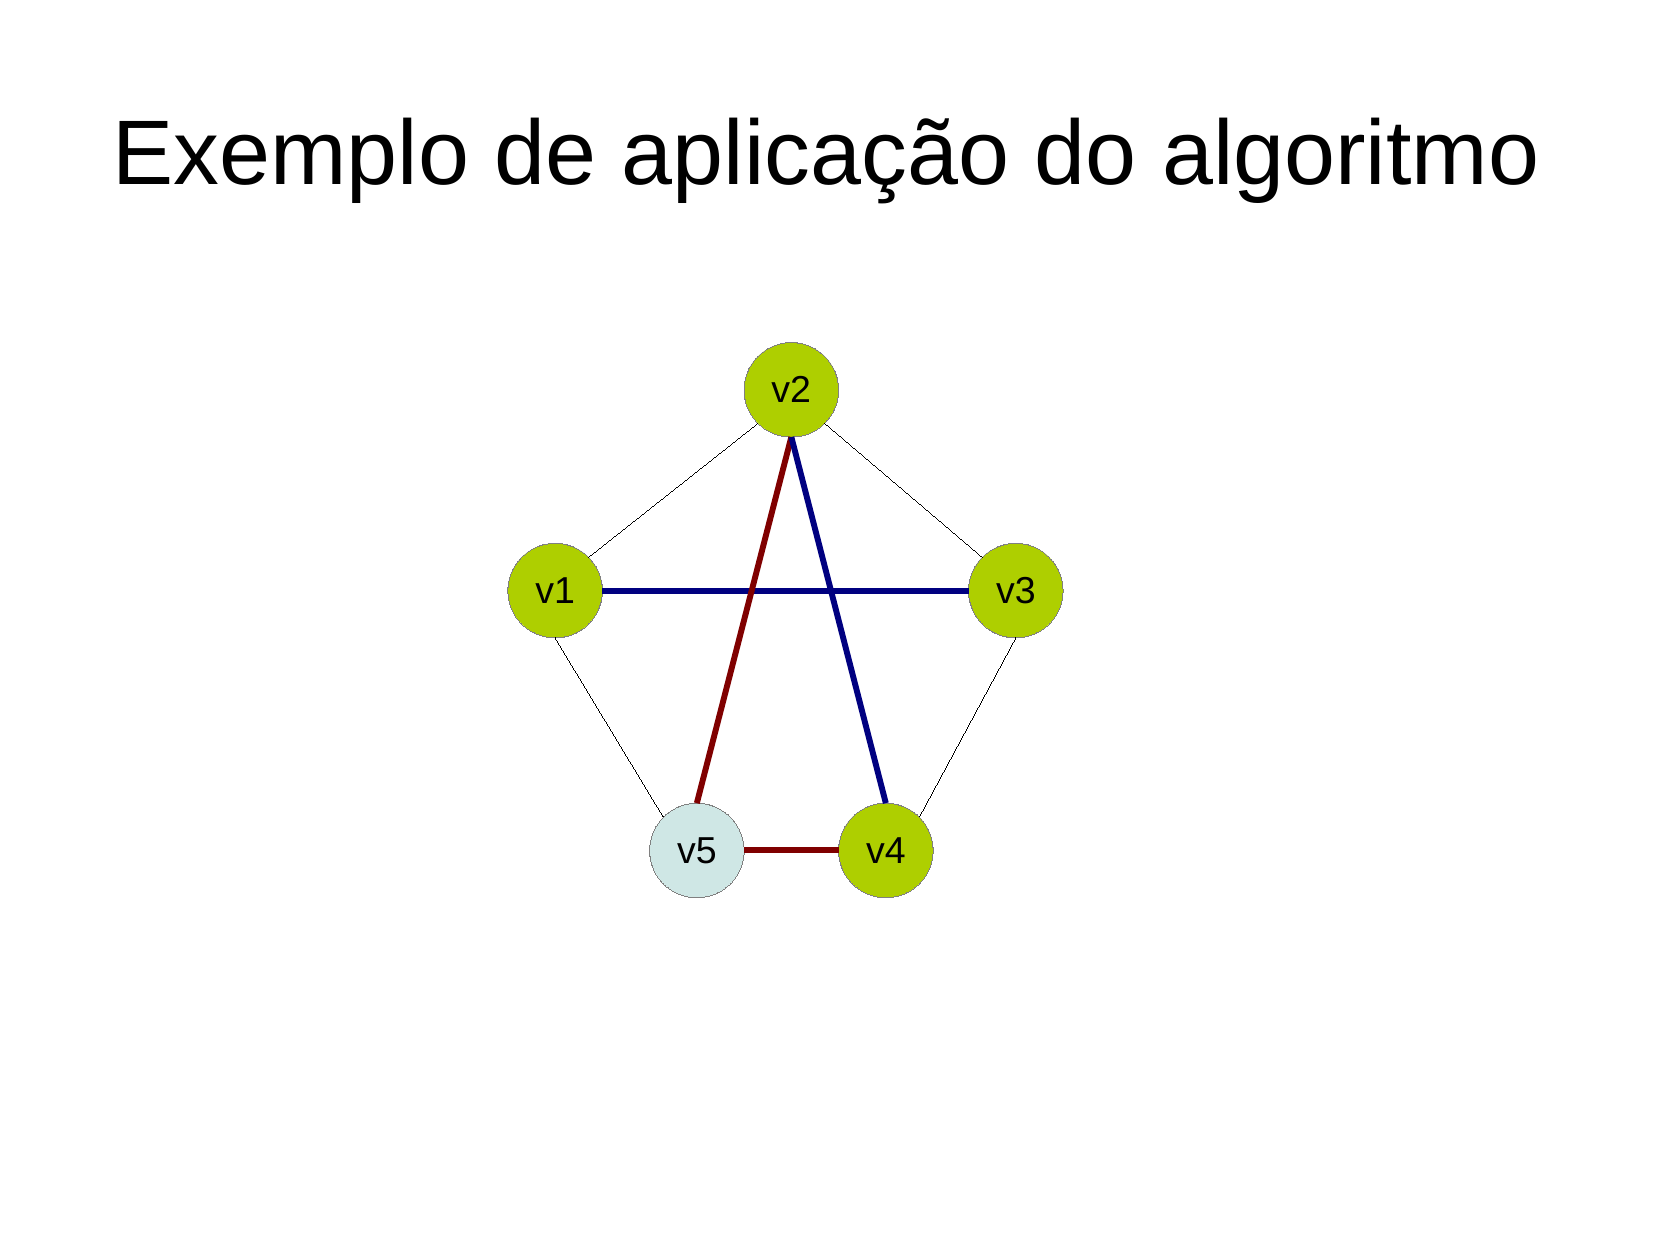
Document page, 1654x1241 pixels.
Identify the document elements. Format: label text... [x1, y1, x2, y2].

text_box v5 [649, 803, 745, 898]
text_box v4 [838, 803, 934, 898]
title Exemplo de aplicação do algoritmo [82, 49, 1571, 257]
text_box v2 [744, 342, 839, 437]
text_box v3 [968, 543, 1064, 638]
text_box v1 [507, 543, 603, 638]
